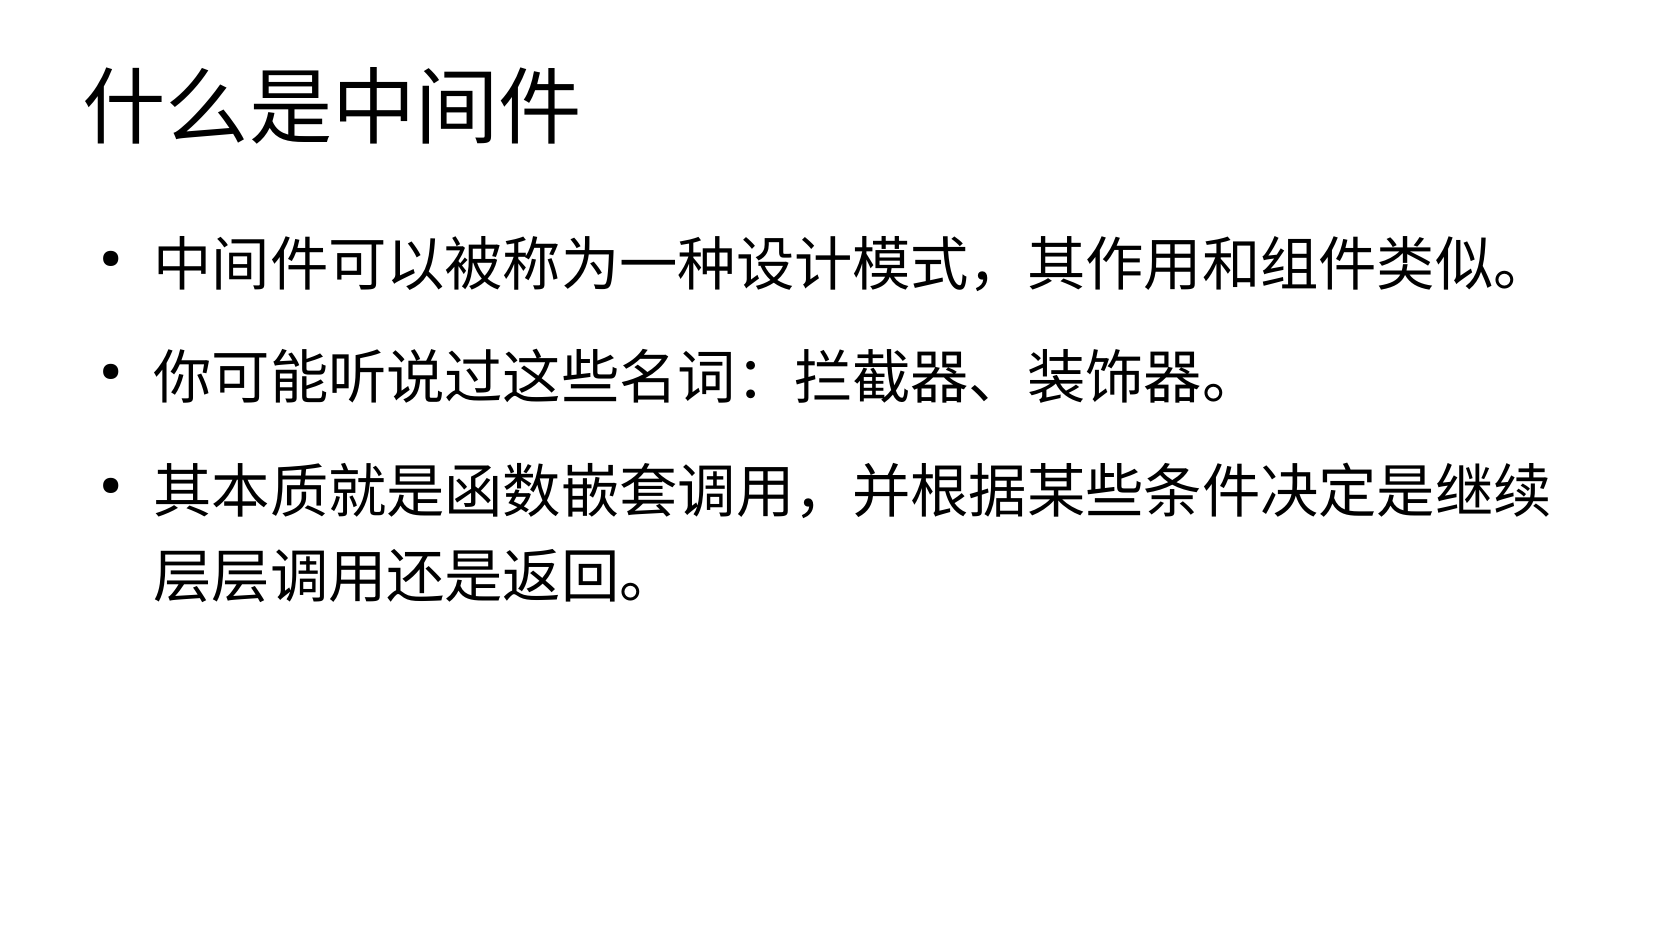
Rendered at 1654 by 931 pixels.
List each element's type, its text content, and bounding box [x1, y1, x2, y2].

list 中间件可以被称为一种设计模式，其作用和组件类似。 你可能听说过这些名词：拦截器、装饰器。 其本质就是函数嵌套调用，并根据某些条件决定是继续层层调用还是返回。 [82, 217, 1571, 875]
title 什么是中间件 [82, 37, 1571, 166]
